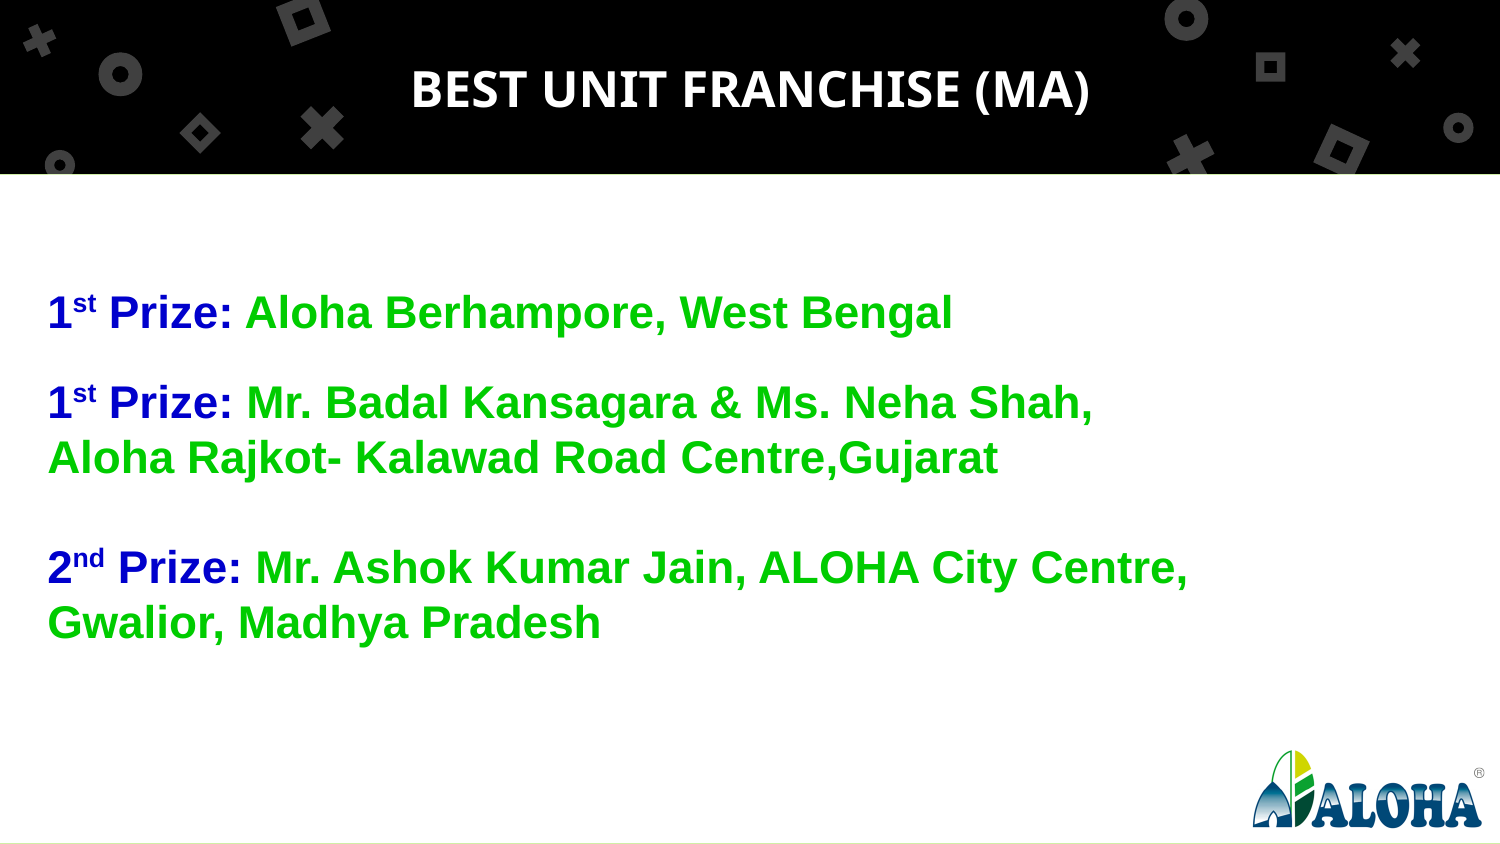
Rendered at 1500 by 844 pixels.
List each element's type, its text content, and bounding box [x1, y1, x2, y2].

picture [1245, 744, 1489, 836]
text_box BEST UNIT FRANCHISE (MA) [75, 0, 1425, 175]
text_box 1st Prize: Aloha Berhampore, West Bengal 1st Prize: Mr. Badal Kansagara & Ms. Neha Shah, Aloha Rajkot- Kalawad Road Centre,Gujarat 2nd Prize: Mr. Ashok Kumar Jain, ALOHA City Centre, Gwalior, Madhya Pradesh [47, 307, 1465, 733]
